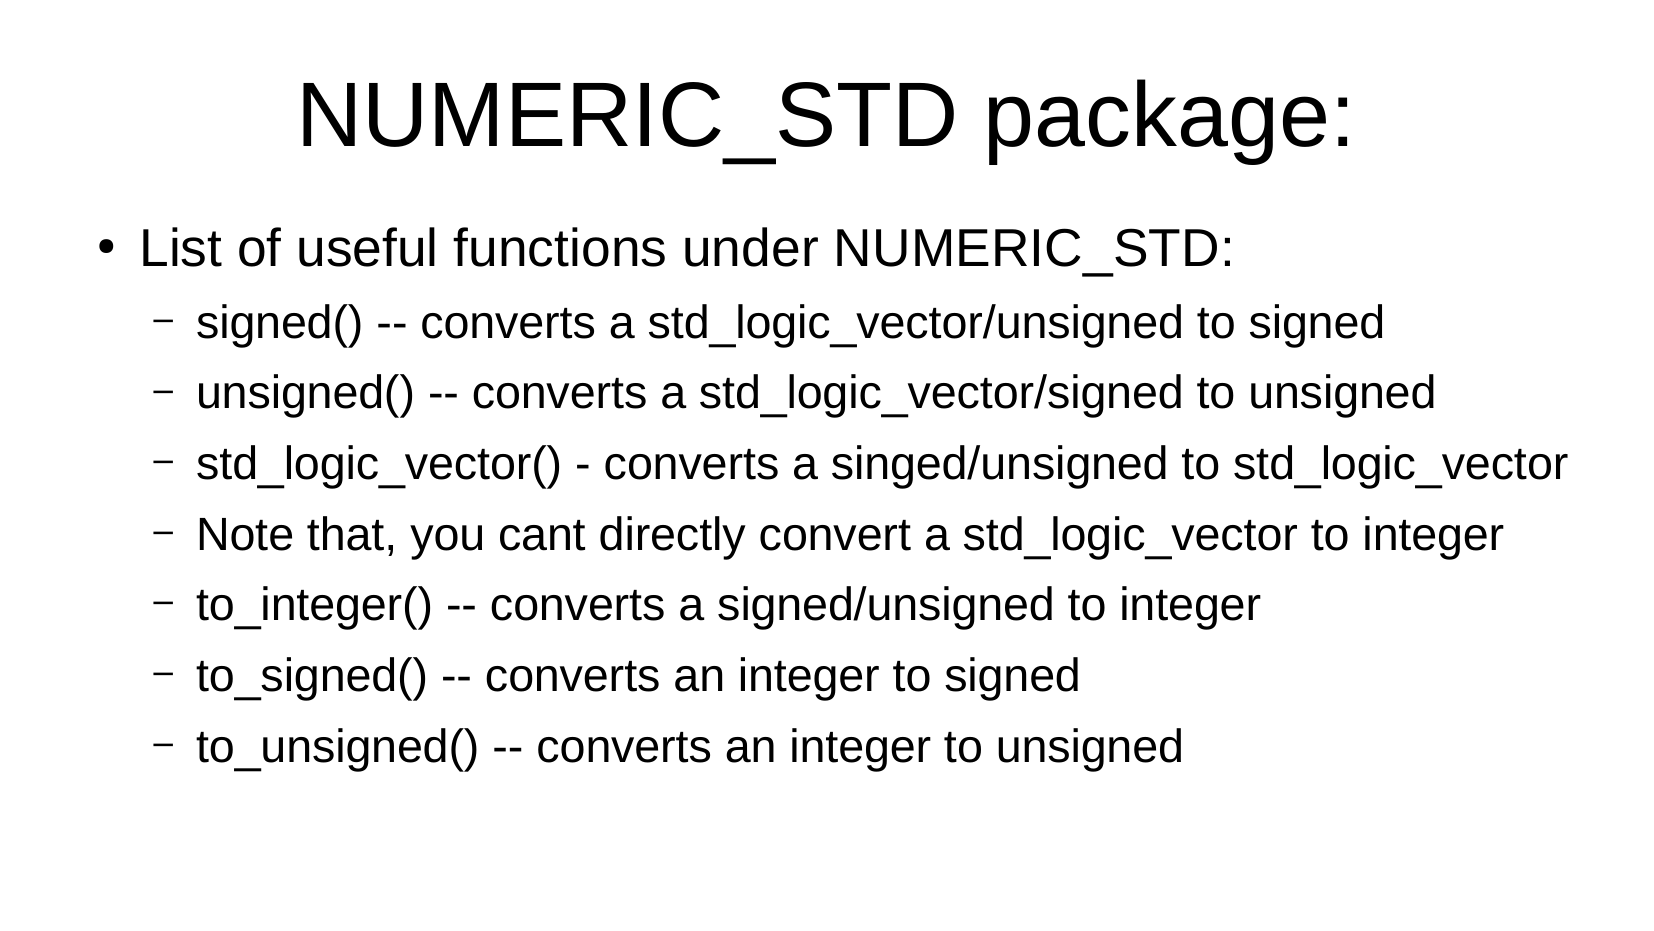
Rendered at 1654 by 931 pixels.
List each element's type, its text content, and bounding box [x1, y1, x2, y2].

title NUMERIC_STD package: [82, 37, 1571, 193]
list List of useful functions under NUMERIC_STD: signed() -- converts a std_logic_vector/unsigned to signed unsigned() -- converts a std_logic_vector/signed to unsigned std_logic_vector() - converts a singed/unsigned to std_logic_vector Note that, you cant directly convert a std_logic_vector to integer to_integer() -- converts a signed/unsigned to integer to_signed() -- converts an integer to signed to_unsigned() -- converts an integer to unsigned [82, 217, 1571, 841]
